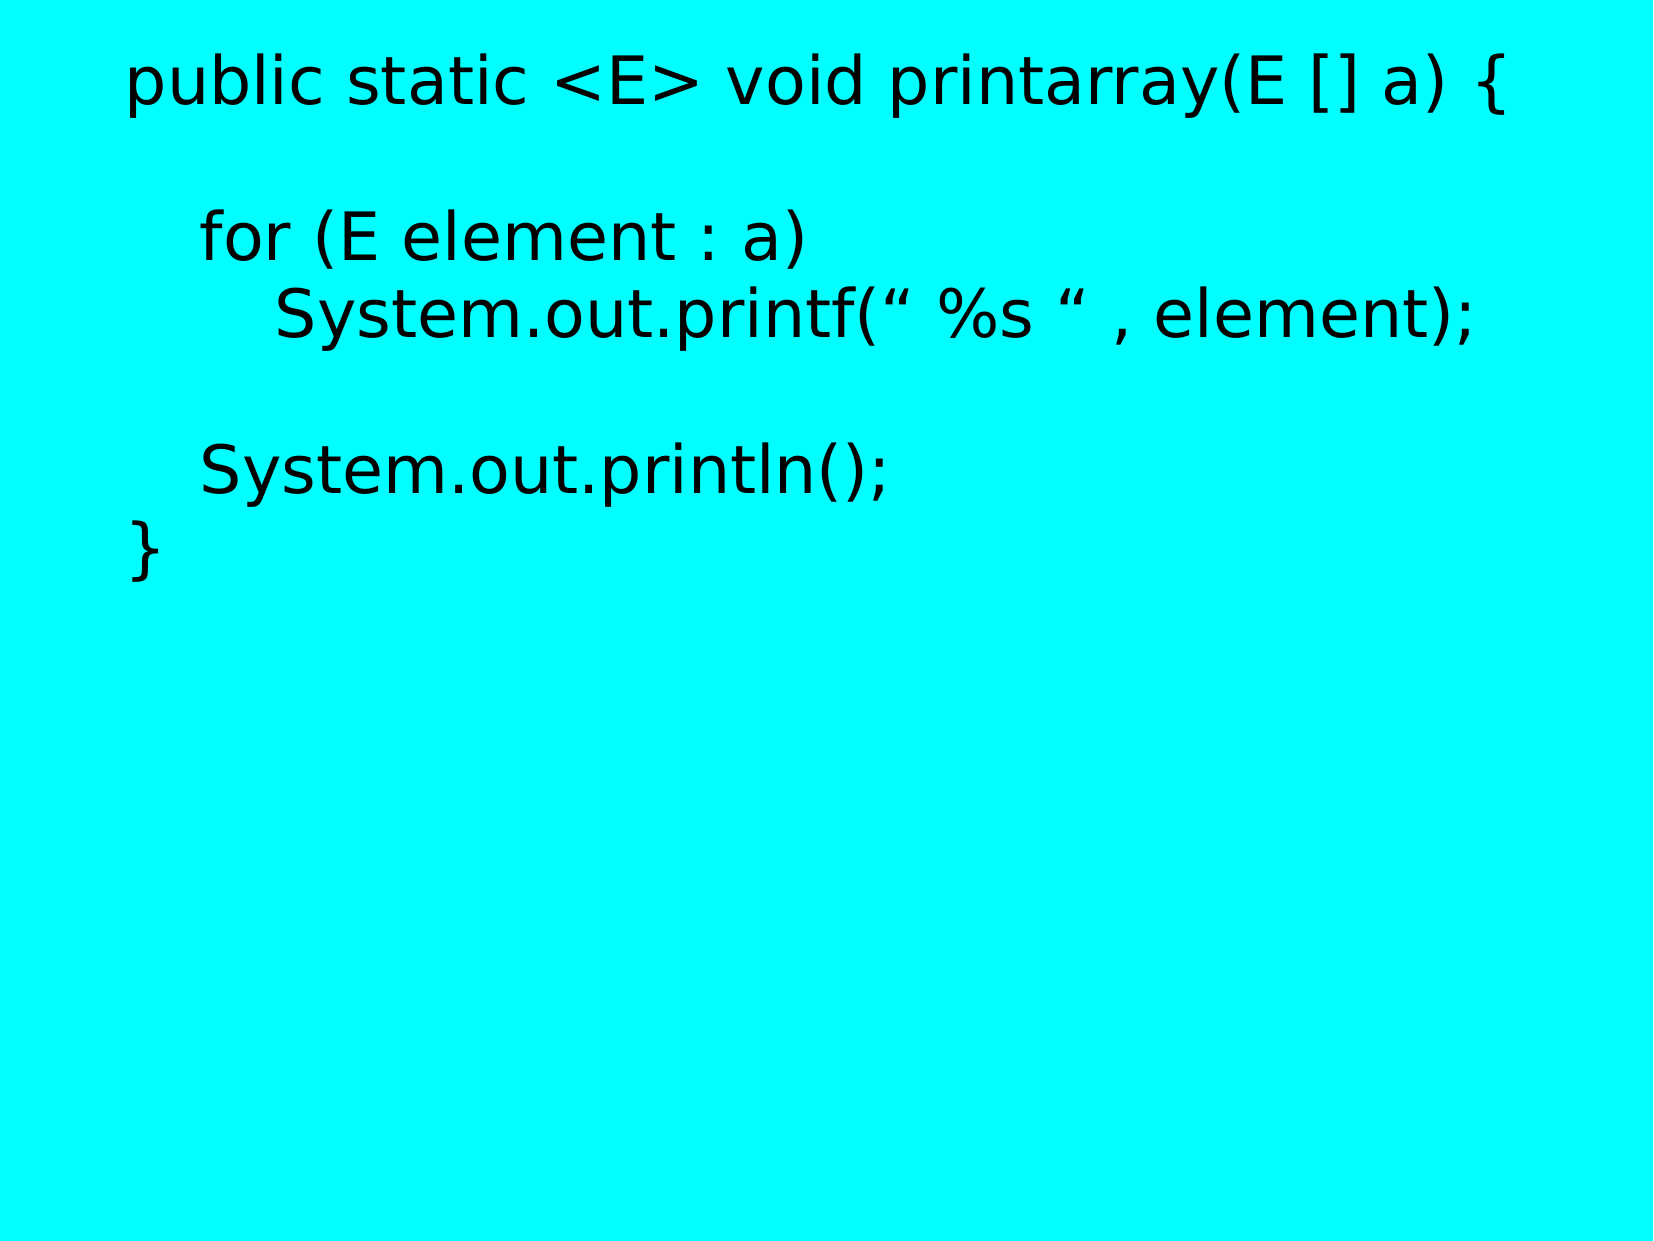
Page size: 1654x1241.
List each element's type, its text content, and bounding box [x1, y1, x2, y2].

title public static <E> void printarray(E [] a) { for (E element : a) System.out.printf(“ %s “ , element); System.out.println(); } [124, 42, 1613, 821]
